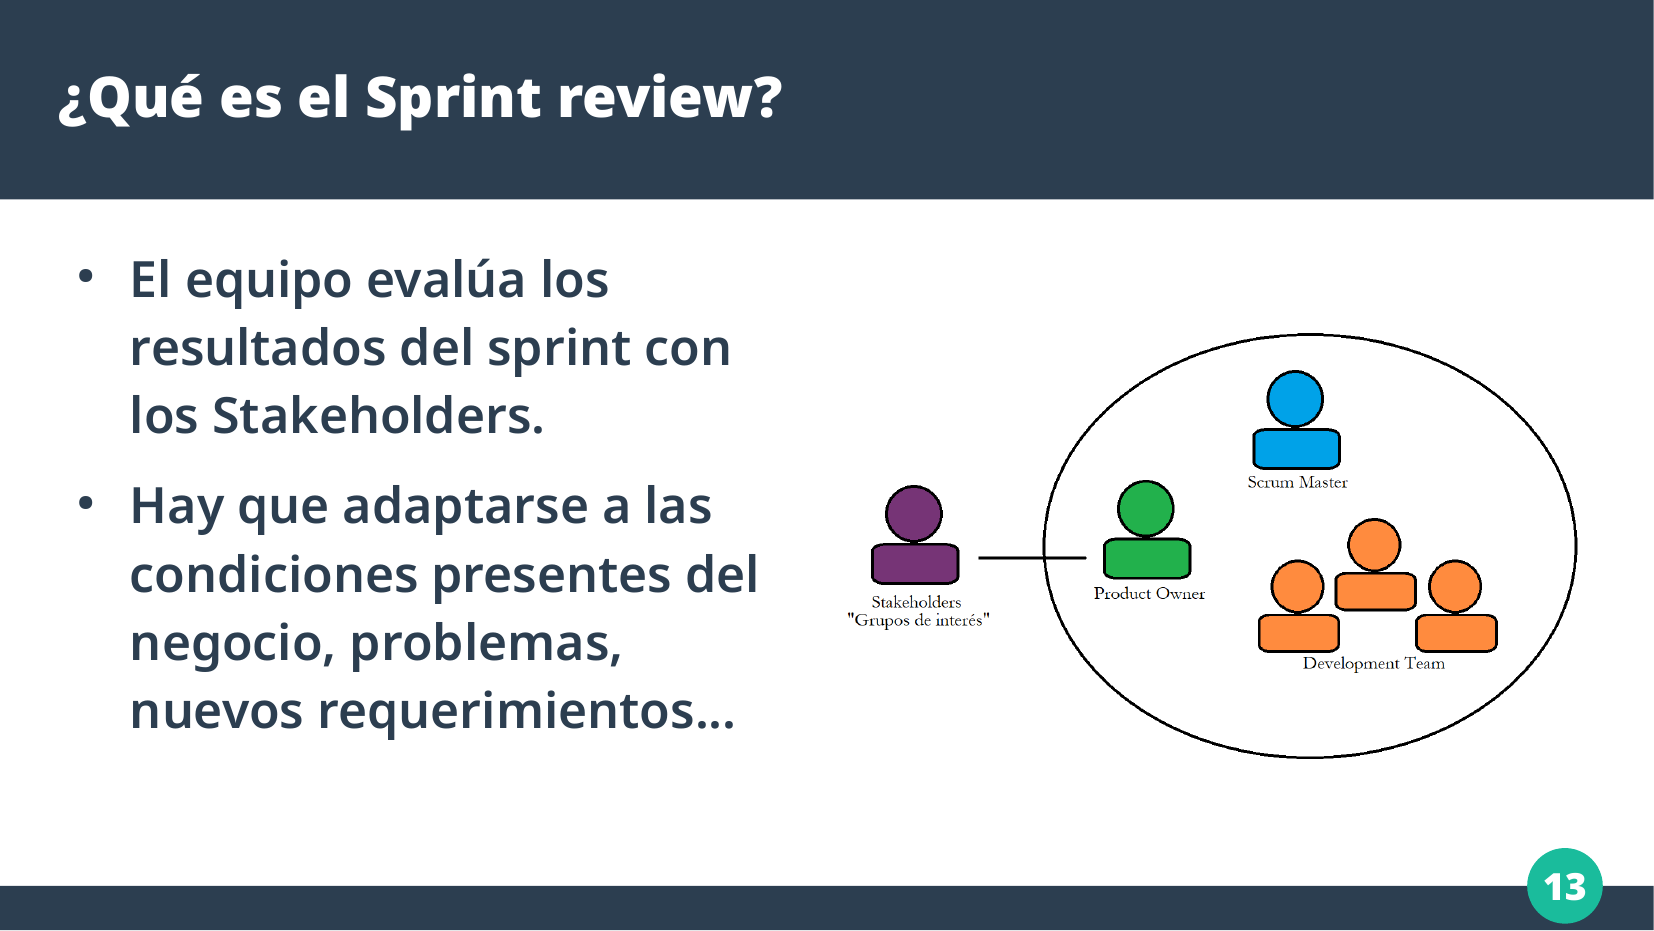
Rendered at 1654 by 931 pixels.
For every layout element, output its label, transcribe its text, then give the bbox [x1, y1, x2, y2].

title ¿Qué es el Sprint review? [59, 37, 1595, 155]
list El equipo evalúa los resultados del sprint con los Stakeholders. Hay que adaptarse a las condiciones presentes del negocio, problemas, nuevos requerimientos... [59, 243, 809, 864]
picture [845, 330, 1595, 778]
